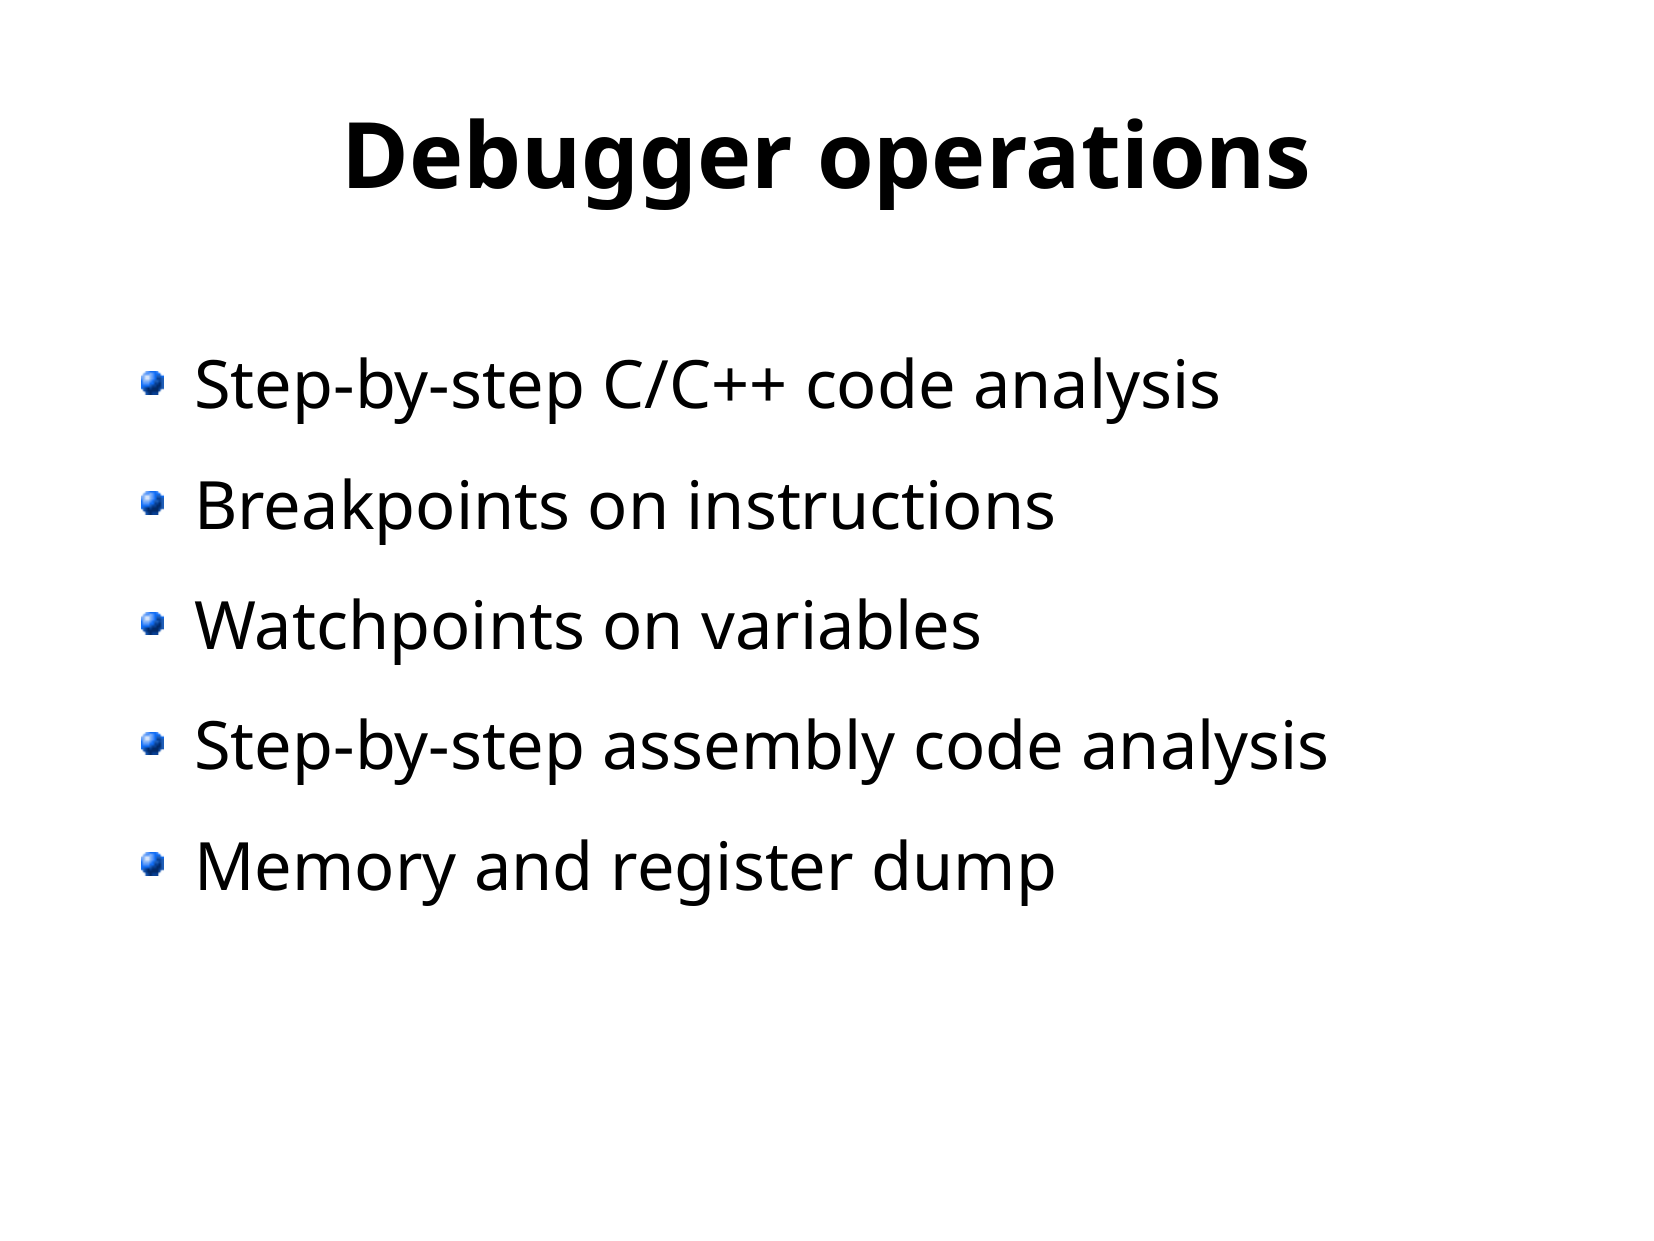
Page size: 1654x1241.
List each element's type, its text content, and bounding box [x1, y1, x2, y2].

list Step-by-step C/C++ code analysis Breakpoints on instructions Watchpoints on variables Step-by-step assembly code analysis Memory and register dump [82, 337, 1571, 1157]
title Debugger operations [82, 49, 1571, 257]
